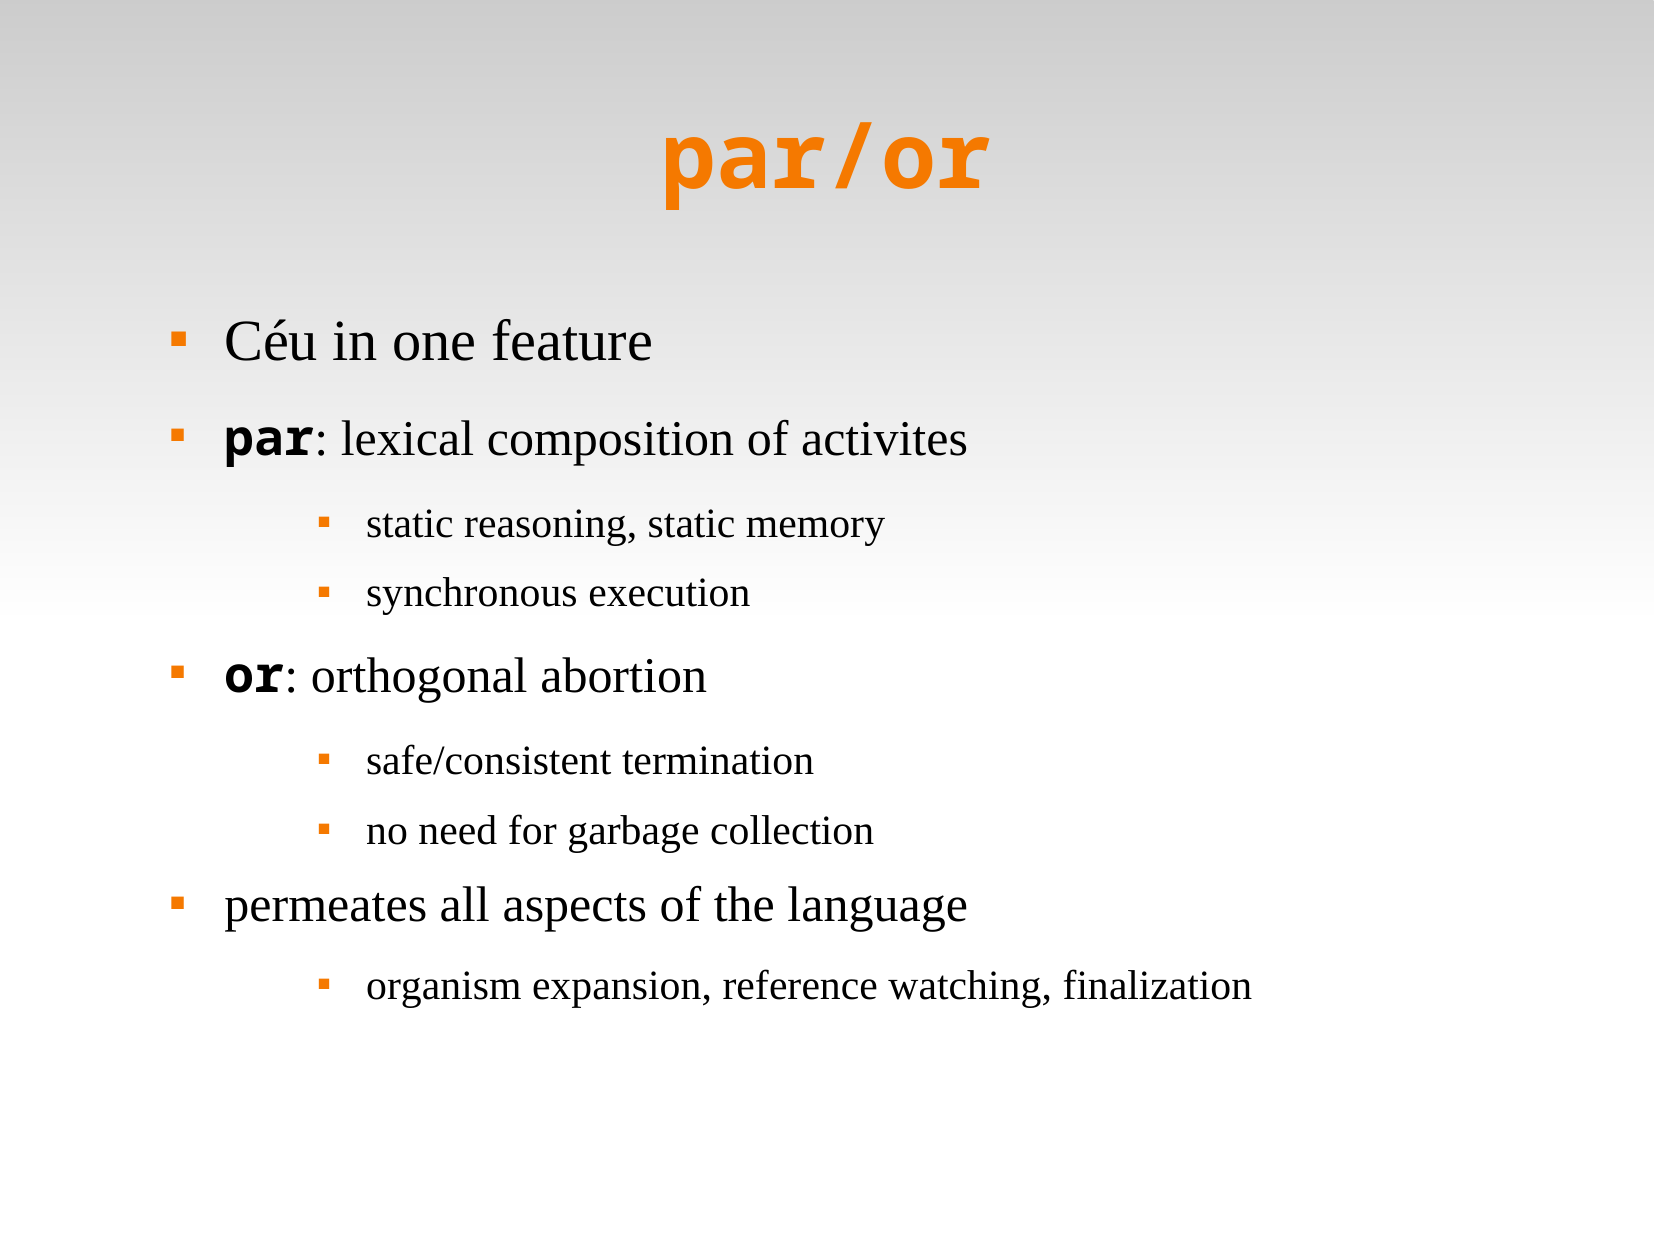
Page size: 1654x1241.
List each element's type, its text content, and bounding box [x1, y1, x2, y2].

title par/or [82, 49, 1571, 257]
list Céu in one feature par: lexical composition of activites static reasoning, static memory synchronous execution or: orthogonal abortion safe/consistent termination no need for garbage collection permeates all aspects of the language organism expansion, reference watching, finalization [82, 307, 1576, 1026]
